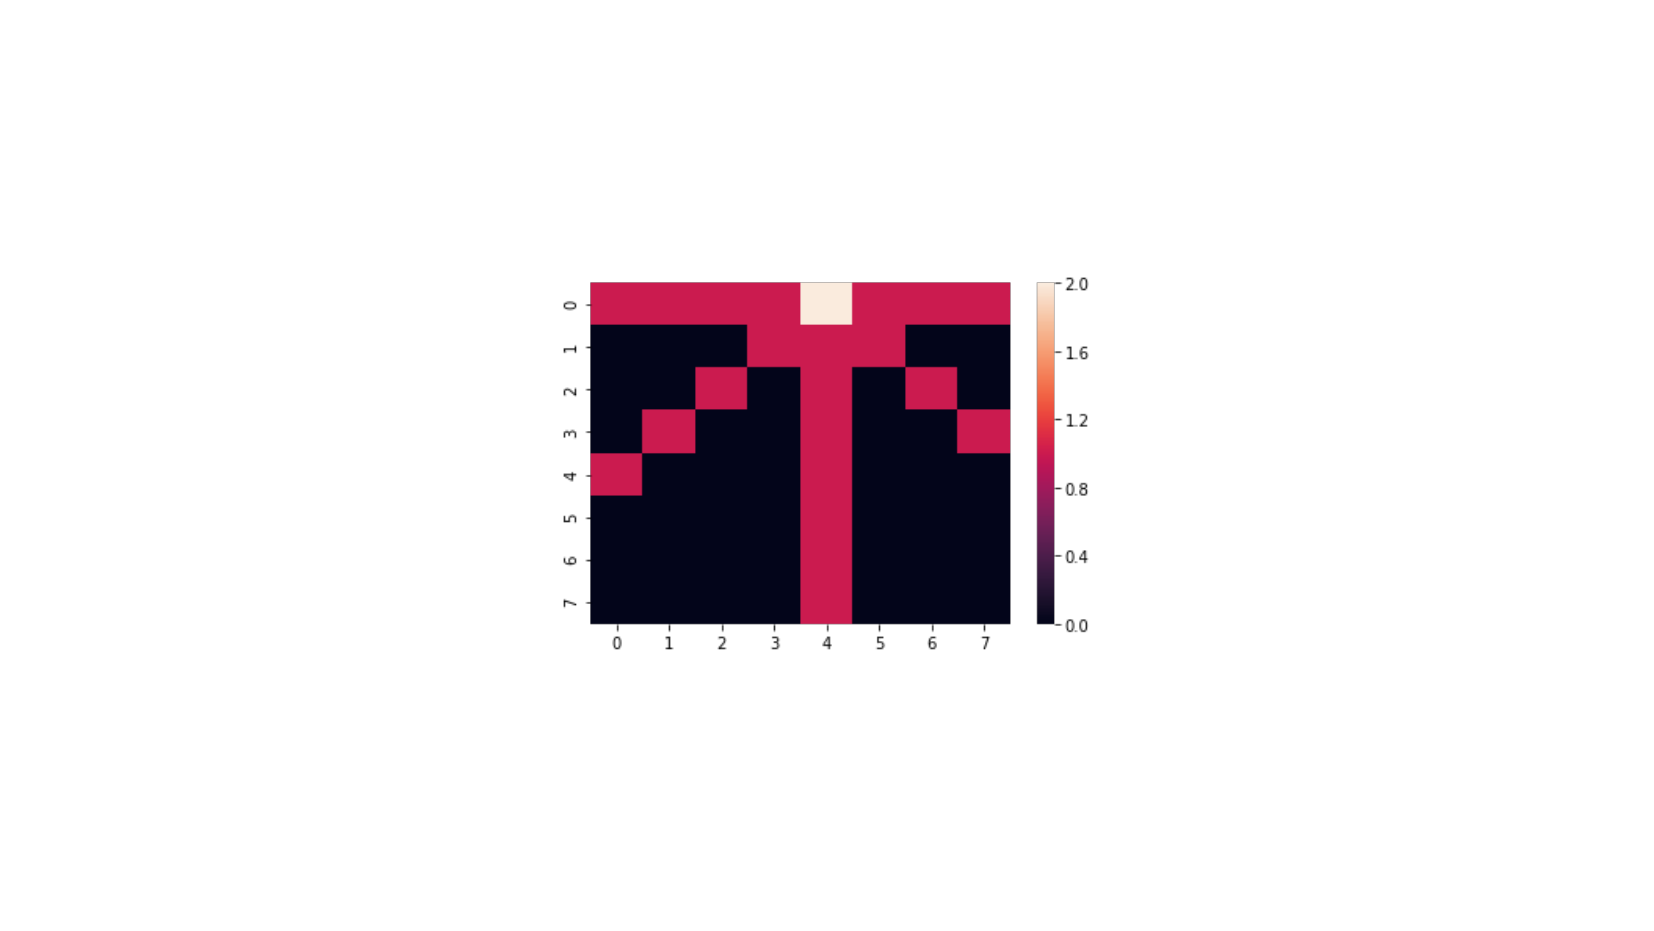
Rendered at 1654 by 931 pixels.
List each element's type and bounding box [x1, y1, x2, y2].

picture [553, 267, 1100, 662]
